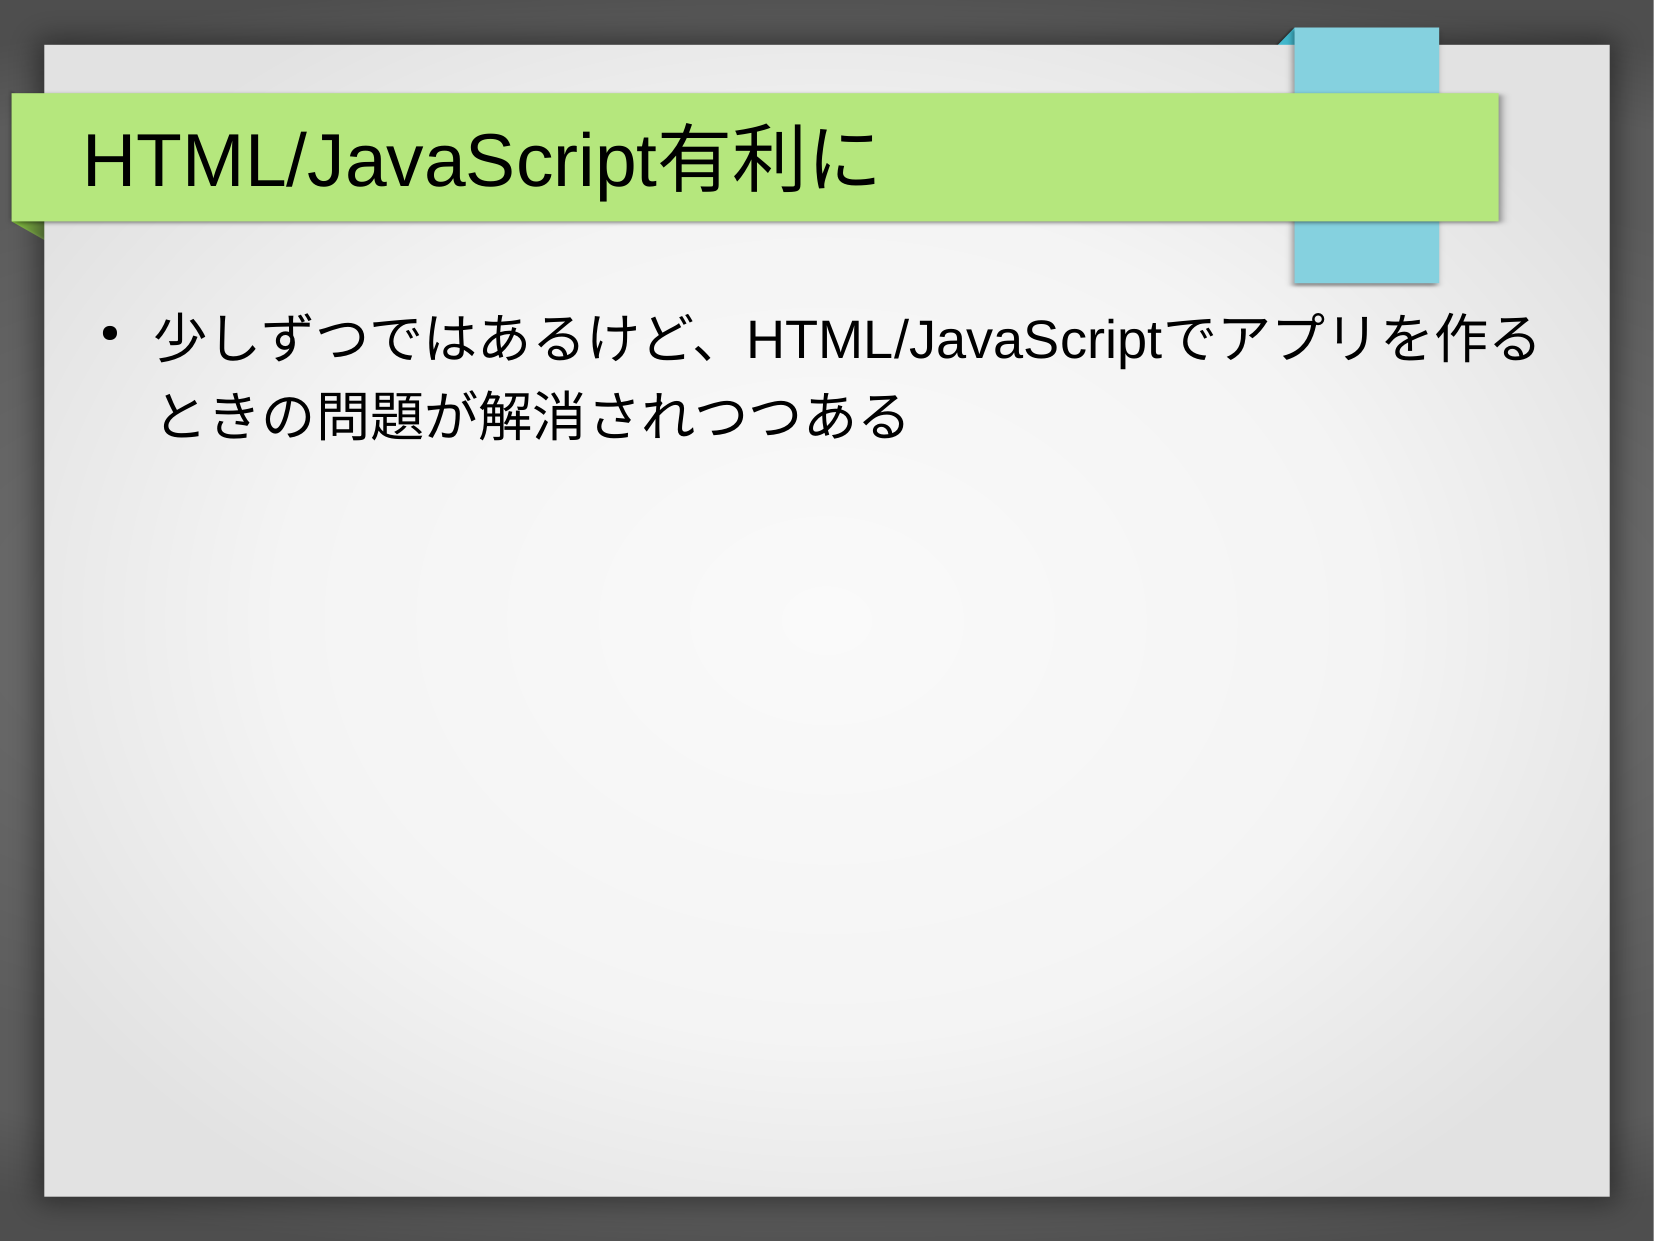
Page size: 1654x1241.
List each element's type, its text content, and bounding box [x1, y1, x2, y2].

title HTML/JavaScript有利に [82, 94, 1264, 213]
picture [0, 0, 1654, 1241]
list 少しずつではあるけど、HTML/JavaScriptでアプリを作るときの問題が解消されつつある [82, 295, 1571, 1015]
